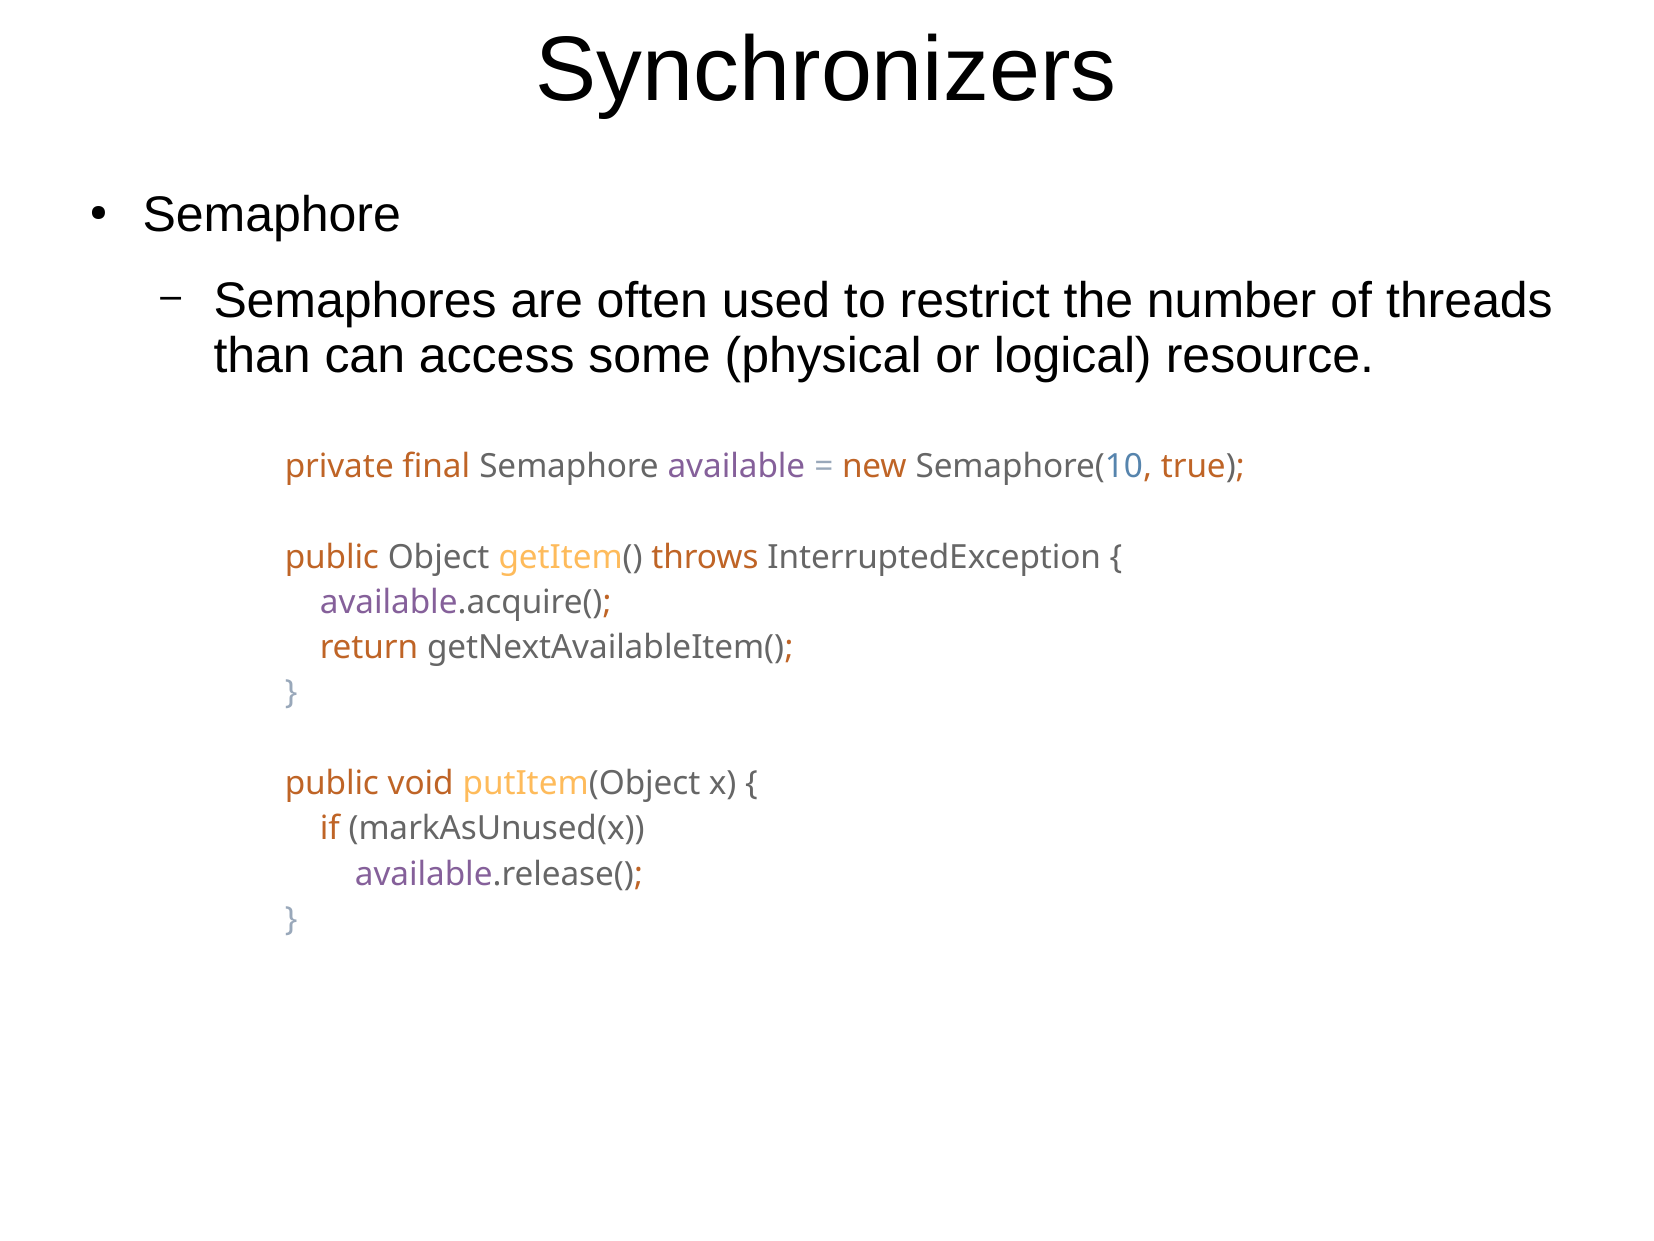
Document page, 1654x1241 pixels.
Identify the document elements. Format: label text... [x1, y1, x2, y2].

title Synchronizers [82, 17, 1571, 121]
text_box private final Semaphore available = new Semaphore(10, true); public Object getItem() throws InterruptedException { available.acquire(); return getNextAvailableItem(); } public void putItem(Object x) { if (markAsUnused(x)) available.release(); } [270, 435, 1503, 876]
list Semaphore Semaphores are often used to restrict the number of threads than can access some (physical or logical) resource. [71, 186, 1561, 436]
